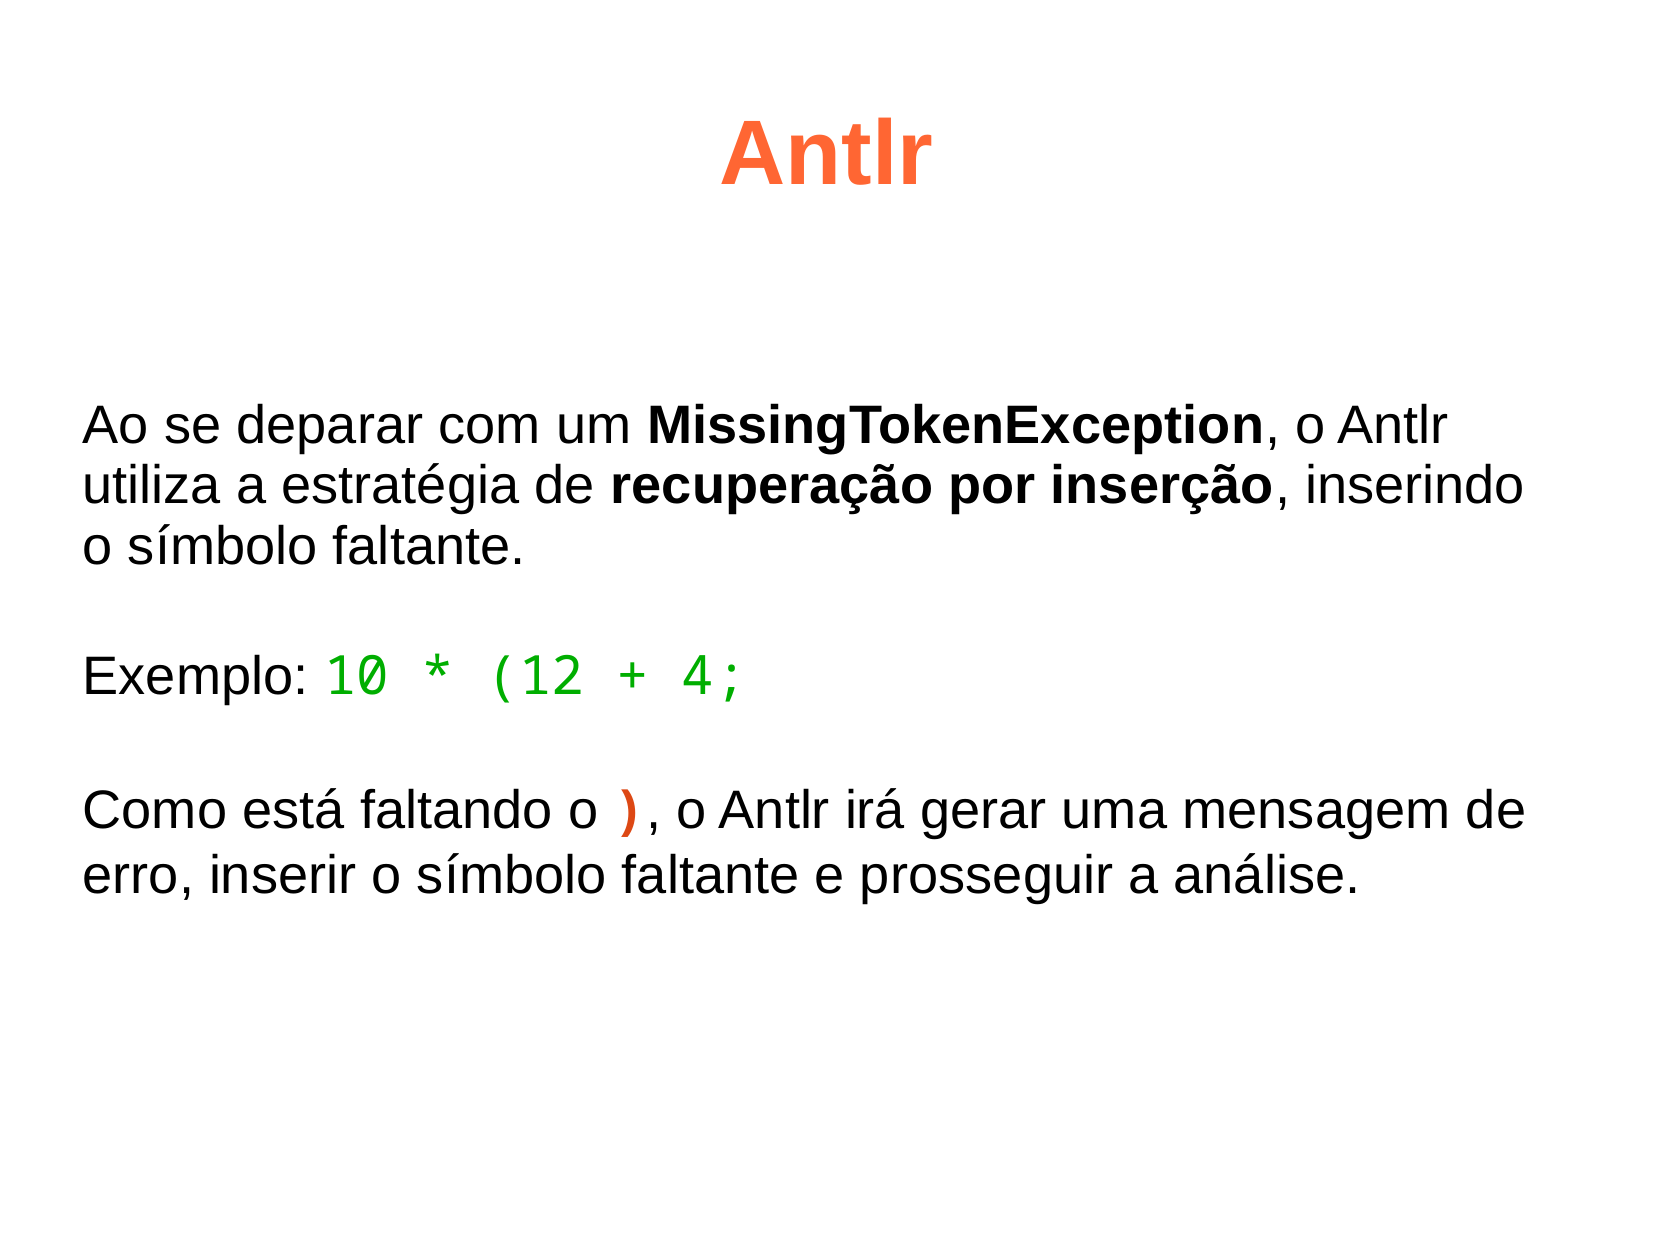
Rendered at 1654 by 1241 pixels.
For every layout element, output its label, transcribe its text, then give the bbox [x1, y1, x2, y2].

title Antlr [82, 49, 1571, 257]
subtitle Ao se deparar com um MissingTokenException, o Antlr utiliza a estratégia de recuperação por inserção, inserindo o símbolo faltante. Exemplo: 10 * (12 + 4; Como está faltando o ), o Antlr irá gerar uma mensagem de erro, inserir o símbolo faltante e prosseguir a análise. [82, 290, 1538, 1010]
